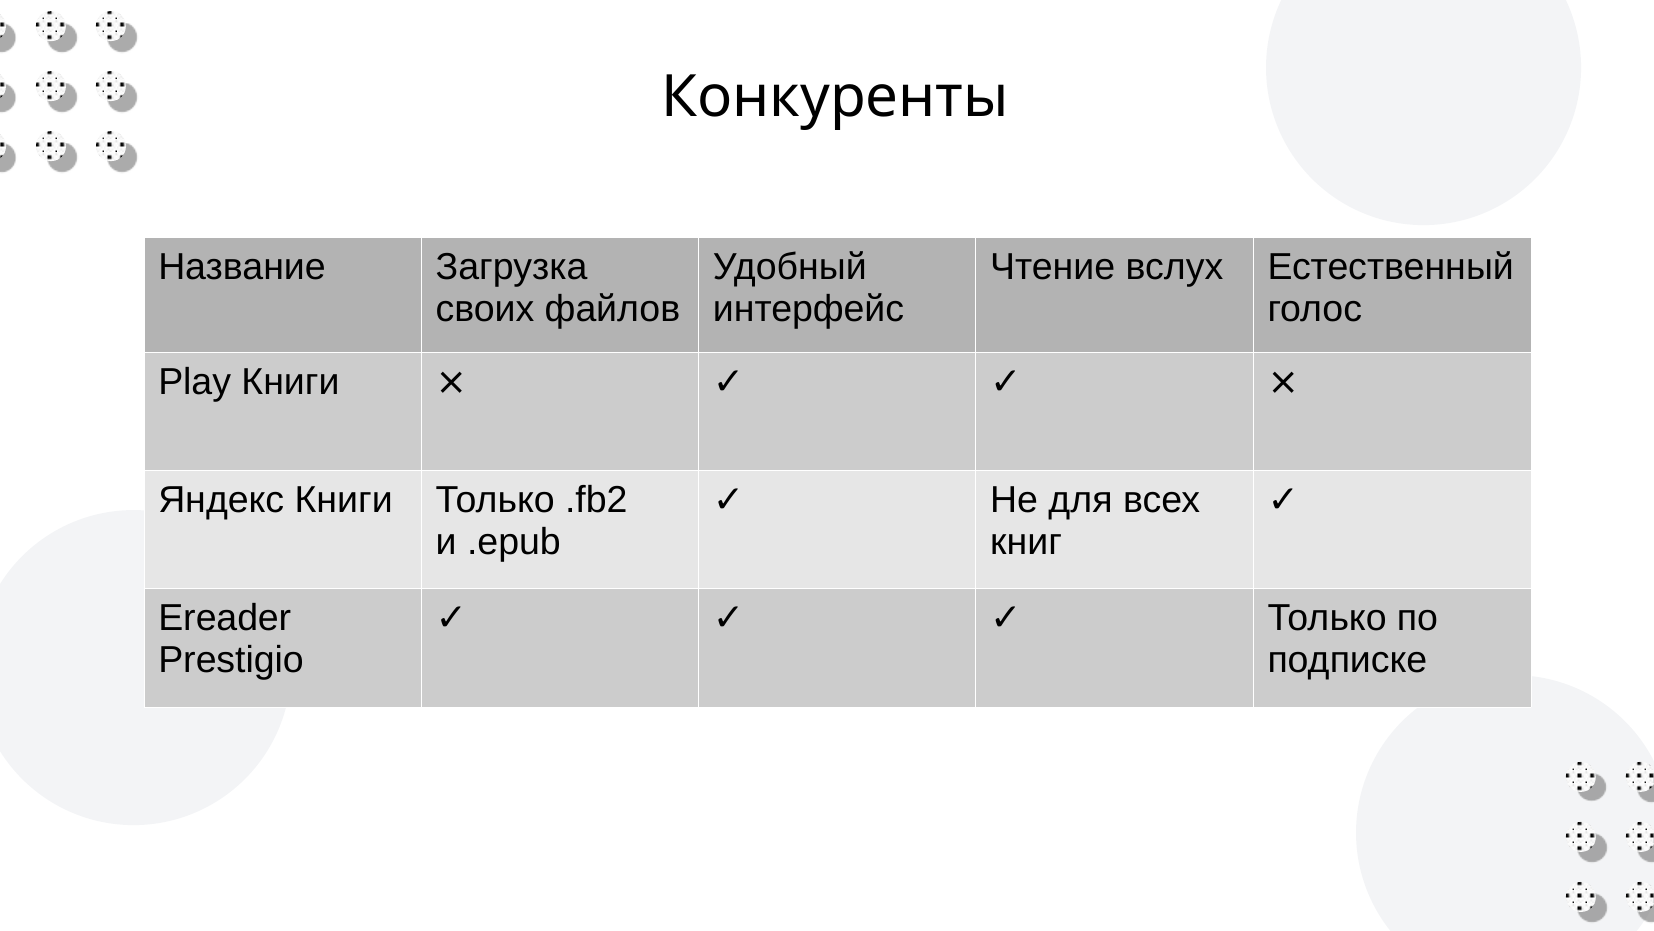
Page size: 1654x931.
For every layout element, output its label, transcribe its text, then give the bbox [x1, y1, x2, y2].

table_header Загрузка своих файлов [422, 238, 698, 352]
table_cell Play Книги [145, 353, 421, 470]
picture [0, 134, 7, 159]
text_box Конкуренты [430, 46, 1241, 144]
table_header Название [145, 238, 421, 352]
table_cell Не для всех книг [976, 471, 1253, 588]
picture [0, 74, 6, 99]
picture [1565, 761, 1596, 792]
picture [1625, 881, 1654, 912]
picture [95, 131, 127, 162]
picture [95, 71, 126, 102]
table_cell ✓ [422, 589, 698, 707]
table_cell ⨯ [422, 353, 698, 470]
table_cell ✓ [699, 353, 975, 470]
picture [0, 14, 6, 39]
picture [1625, 761, 1654, 792]
picture [35, 131, 67, 162]
table_header Естественный голос [1254, 238, 1531, 352]
table_cell ✓ [699, 471, 975, 588]
picture [1625, 821, 1654, 852]
table_cell ✓ [1254, 471, 1531, 588]
picture [1565, 881, 1596, 912]
table_cell Только по подписке [1254, 589, 1531, 707]
picture [35, 11, 66, 42]
table_cell ✓ [976, 353, 1253, 470]
table_cell Ereader Prestigio [145, 589, 421, 707]
picture [95, 11, 126, 42]
picture [1565, 821, 1596, 852]
table_cell ✓ [699, 589, 975, 707]
table_cell ✓ [976, 589, 1253, 707]
picture [35, 71, 66, 102]
table_header Удобный интерфейс [699, 238, 975, 352]
table_cell Только .fb2 и .epub [422, 471, 698, 588]
table_cell ⨯ [1254, 353, 1531, 470]
table_header Чтение вслух [976, 238, 1253, 352]
table_cell Яндекс Книги [145, 471, 421, 588]
